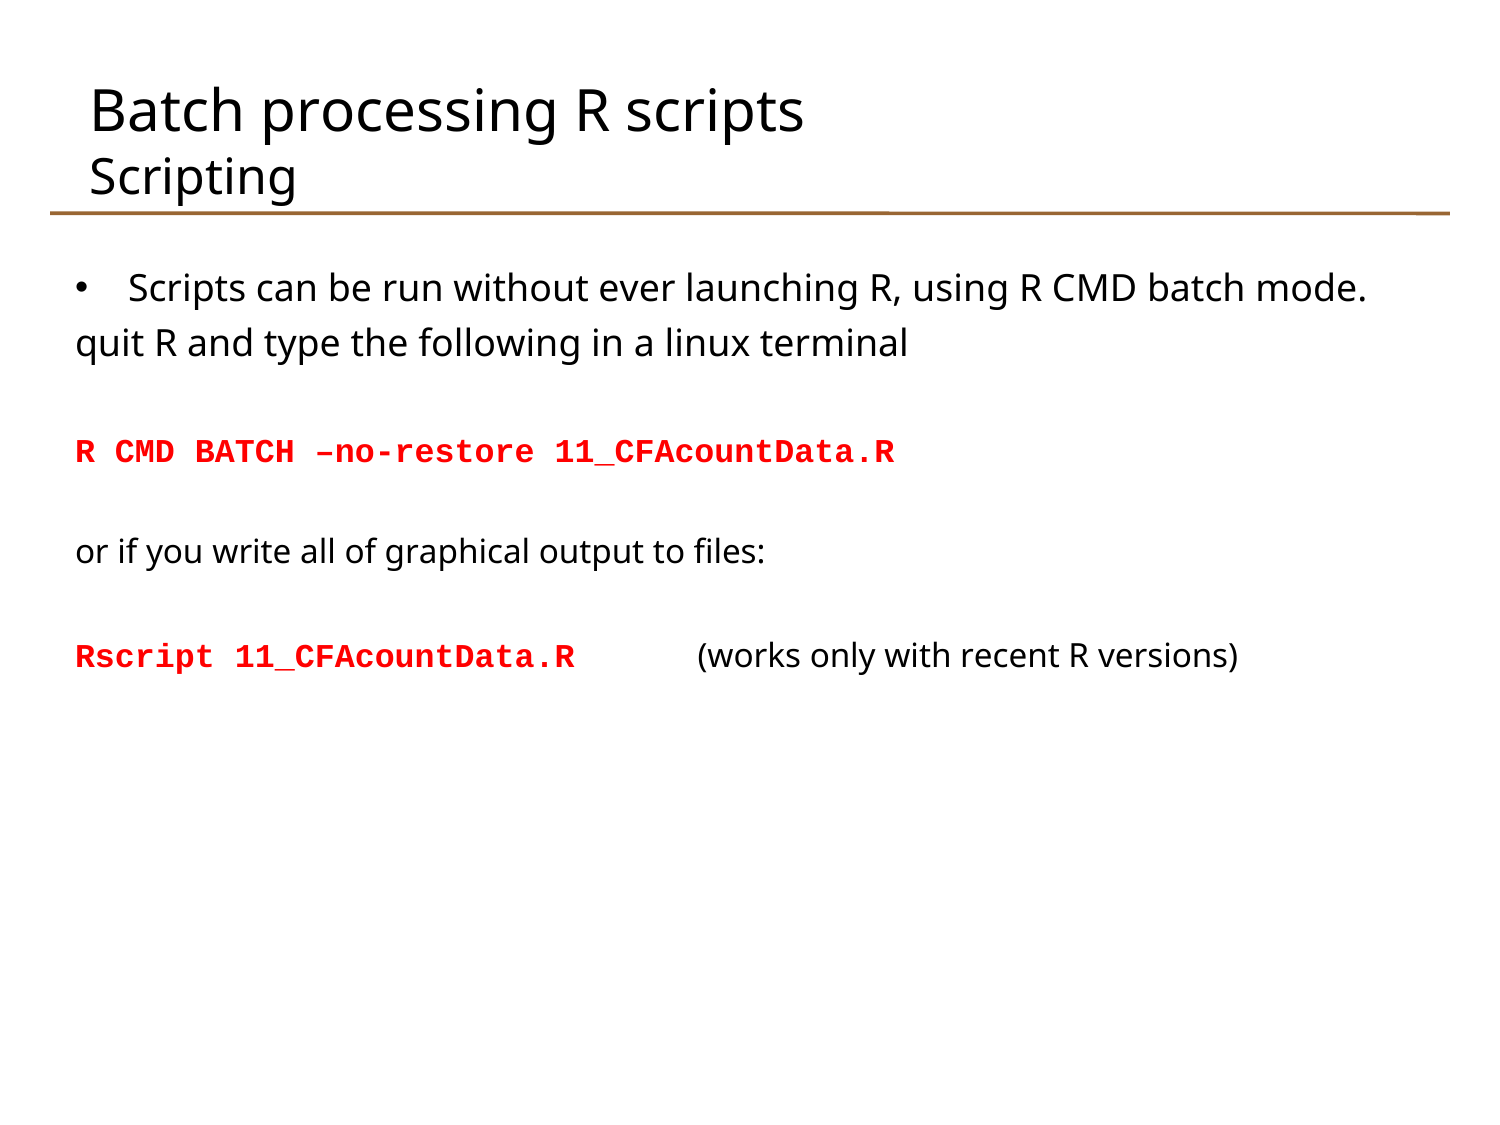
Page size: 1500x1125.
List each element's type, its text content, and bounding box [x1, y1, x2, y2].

text_box Batch processing R scripts Scripting [75, 44, 1425, 233]
text_box Scripts can be run without ever launching R, using R CMD batch mode. quit R and type the following in a linux terminal R CMD BATCH –no-restore 11_CFAcountData.R or if you write all of graphical output to files: Rscript 11_CFAcountData.R (works only with recent R versions) [75, 263, 1425, 1006]
